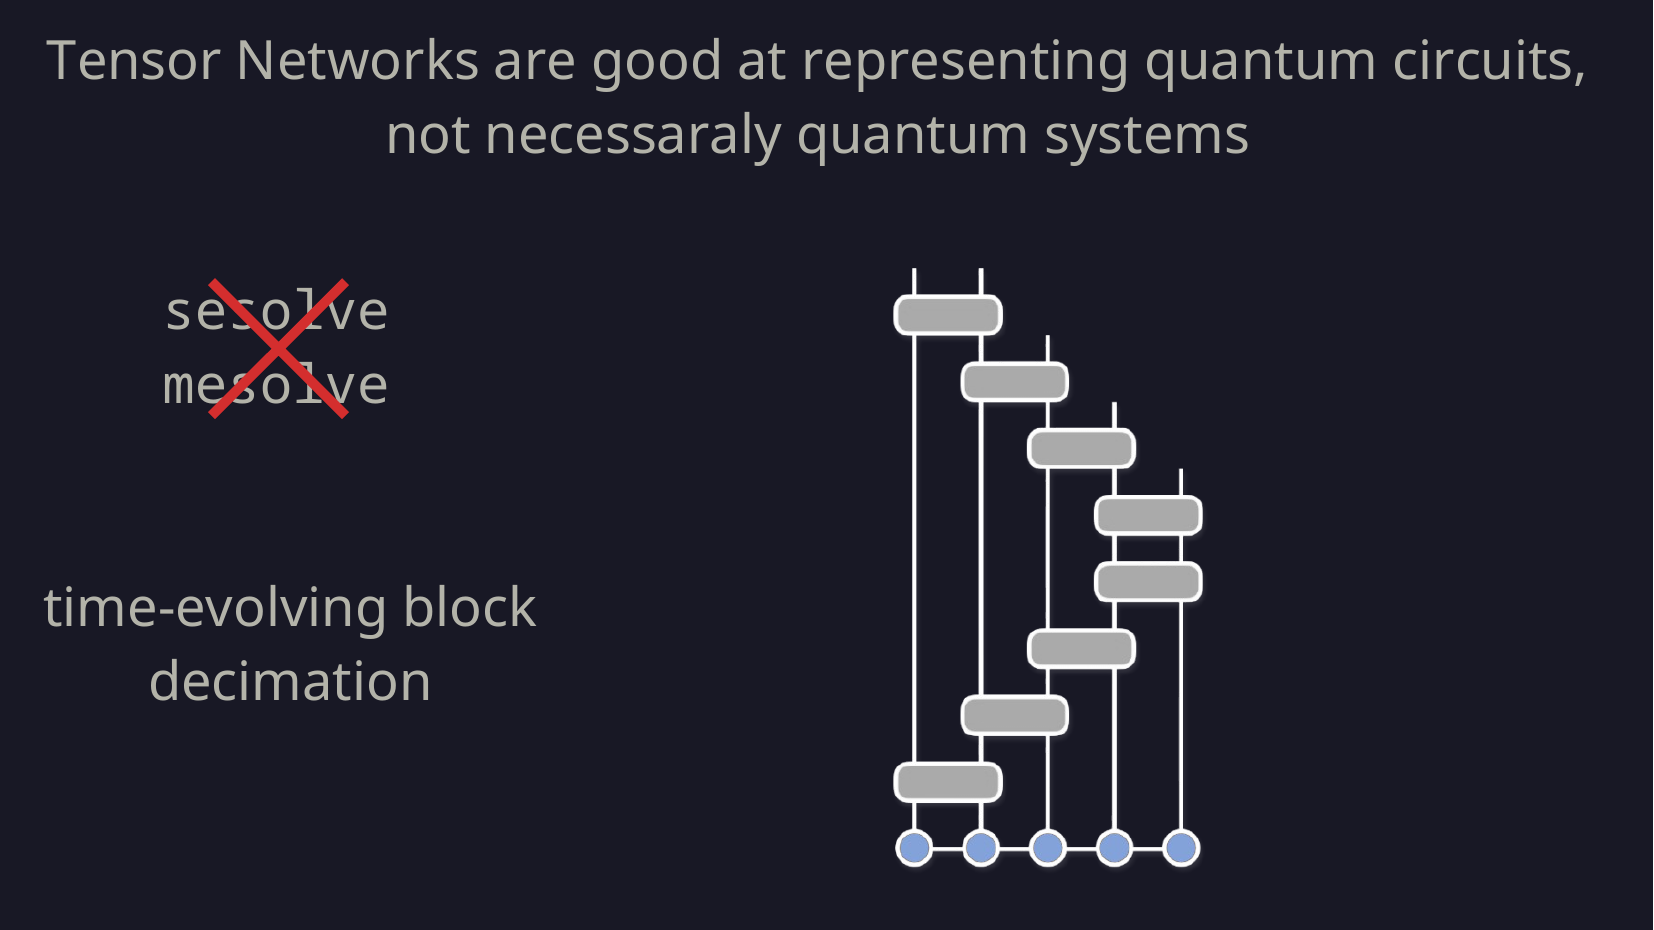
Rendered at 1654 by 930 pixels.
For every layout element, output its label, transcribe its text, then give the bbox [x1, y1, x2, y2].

text_box Tensor Networks are good at representing quantum circuits, not necessaraly quantum systems [46, 21, 1622, 96]
text_box sesolve mesolve [162, 271, 409, 347]
picture [881, 254, 1213, 878]
text_box time-evolving block decimation [30, 568, 551, 717]
text_box [207, 278, 350, 420]
